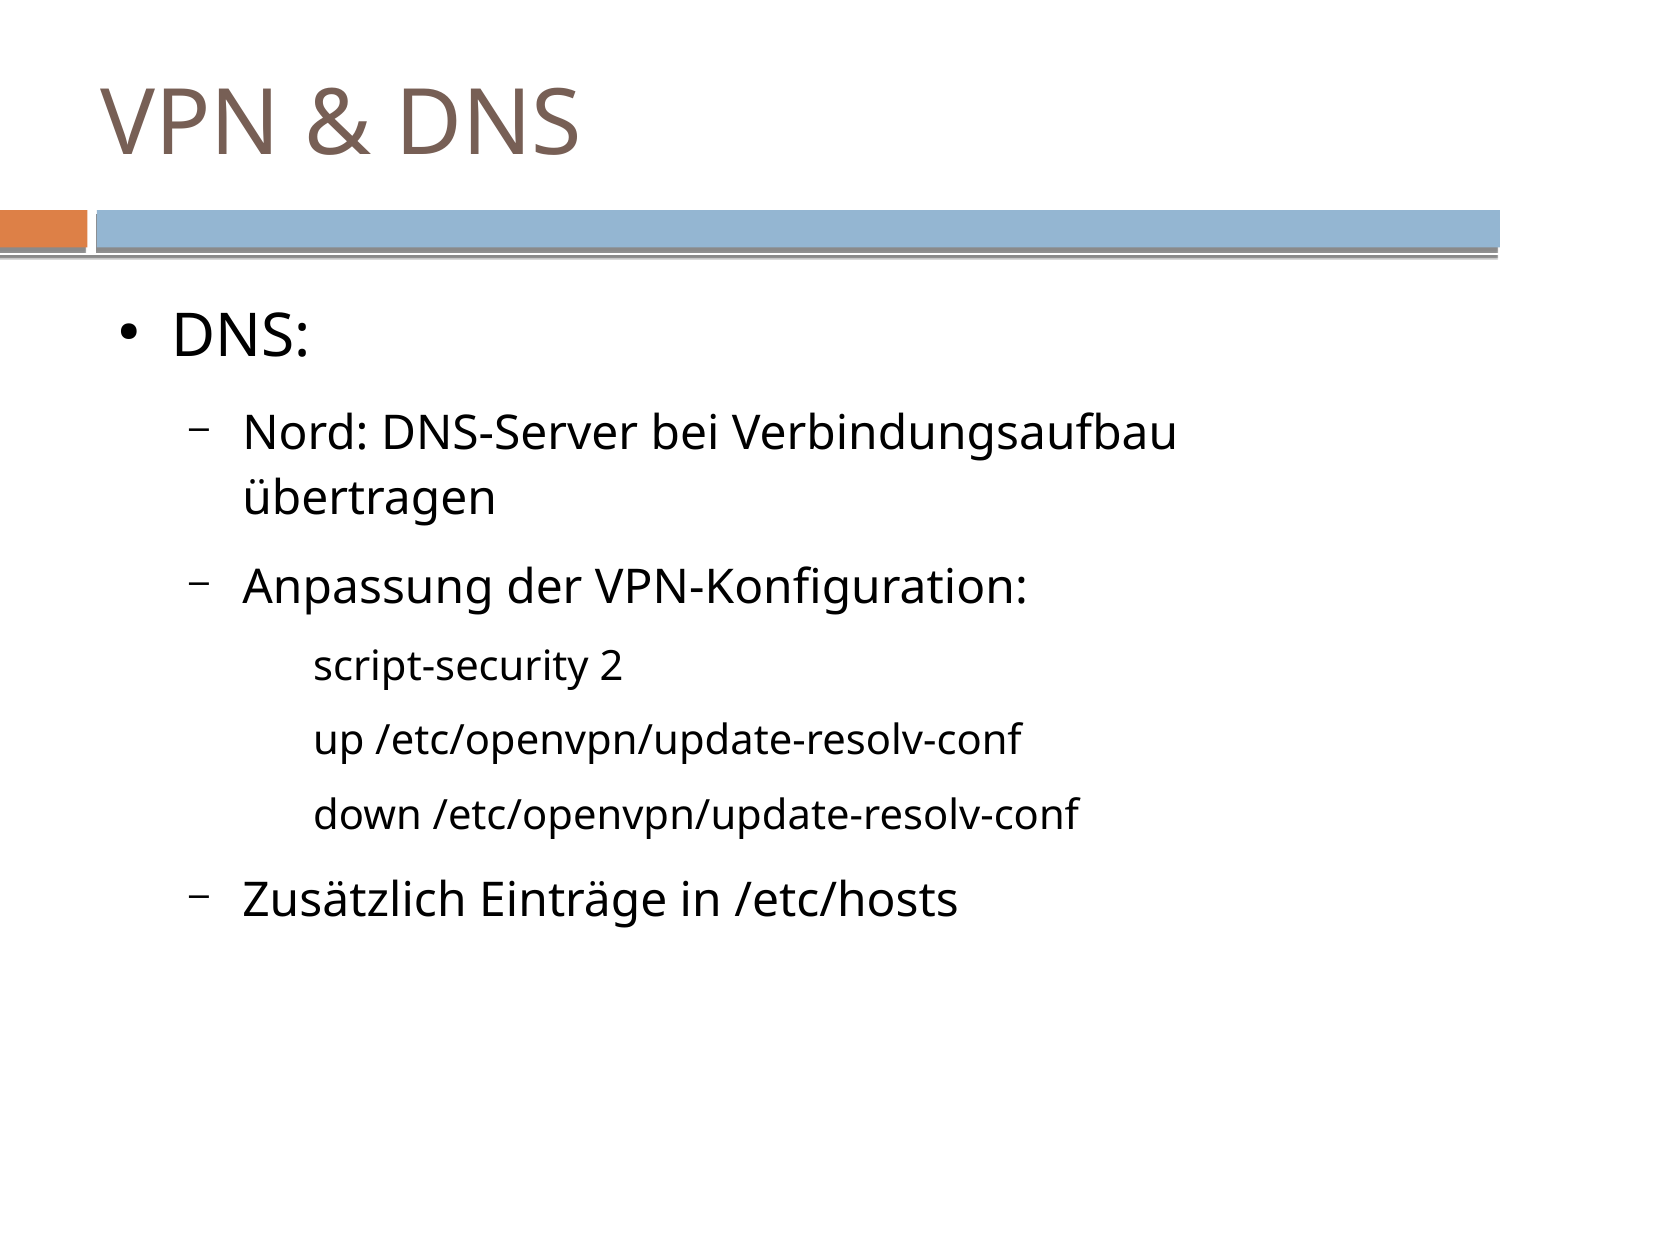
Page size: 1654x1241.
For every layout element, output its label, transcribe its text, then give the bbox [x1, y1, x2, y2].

list DNS: Nord: DNS-Server bei Verbindungsaufbau übertragen Anpassung der VPN-Konfiguration: script-security 2 up /etc/openvpn/update-resolv-conf down /etc/openvpn/update-resolv-conf Zusätzlich Einträge in /etc/hosts [100, 292, 1438, 1030]
title VPN & DNS [100, 11, 1607, 226]
